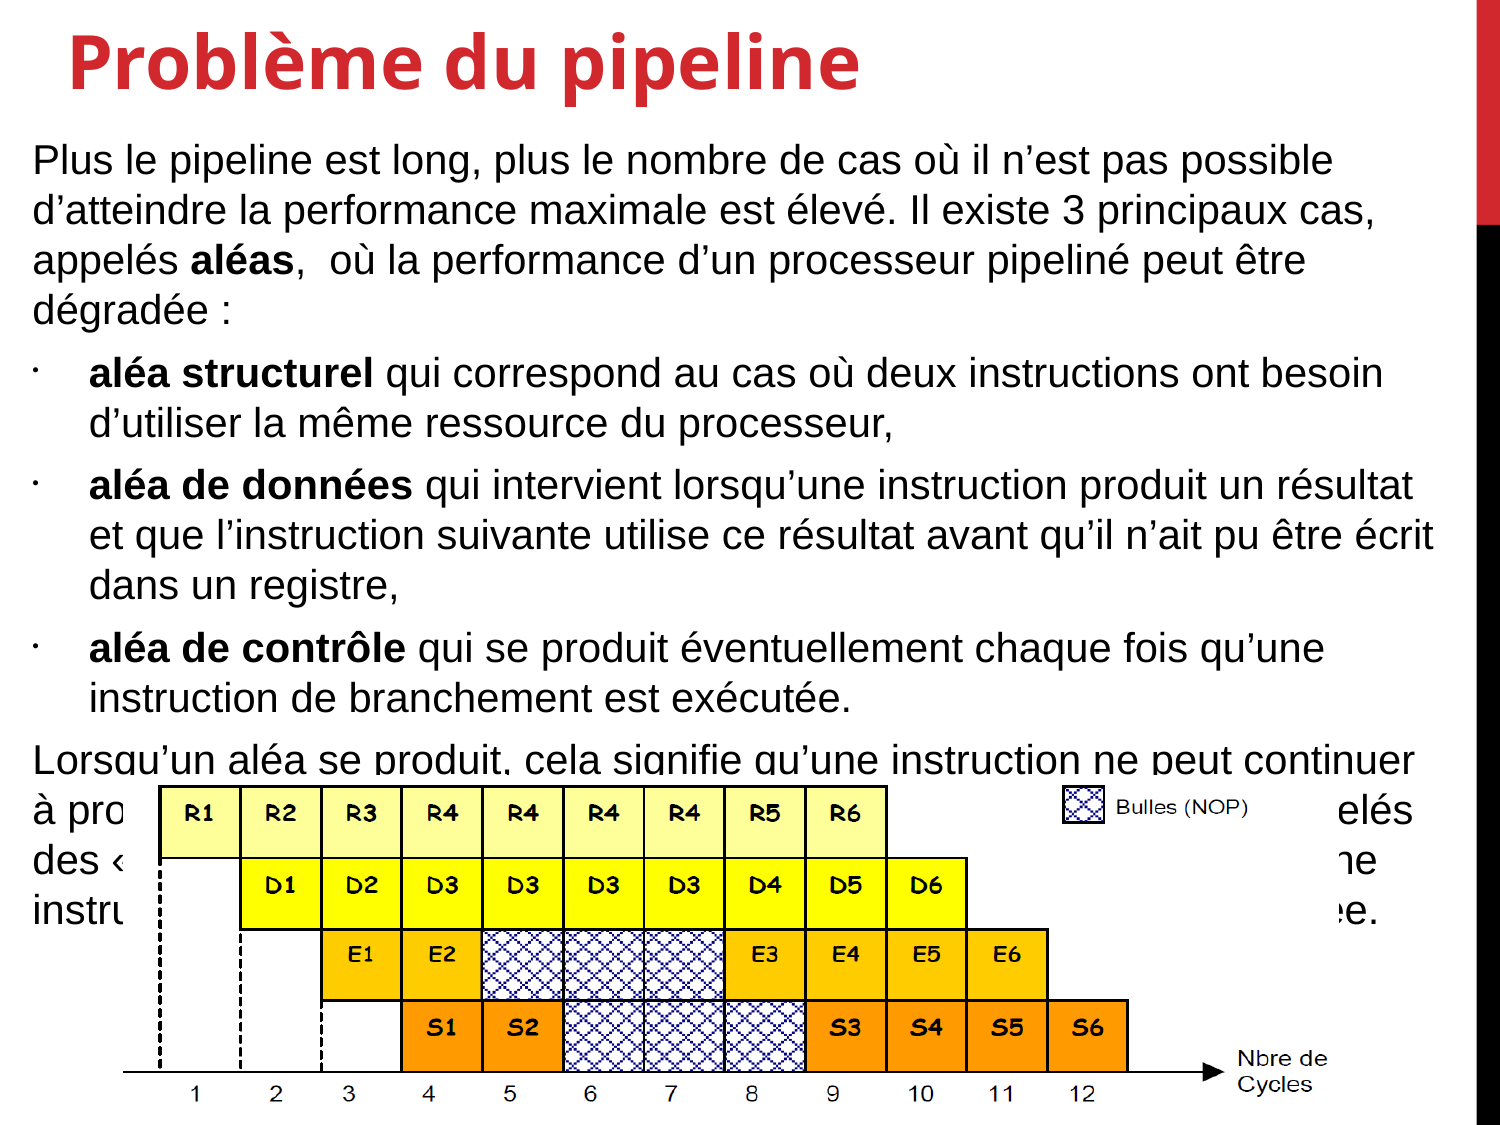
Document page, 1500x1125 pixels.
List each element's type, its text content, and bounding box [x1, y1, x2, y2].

picture [123, 775, 1339, 1114]
title Problème du pipeline [51, 7, 1412, 125]
list Plus le pipeline est long, plus le nombre de cas où il n’est pas possible d’atteindre la performance maximale est élevé. Il existe 3 principaux cas, appelés aléas, où la performance d’un processeur pipeliné peut être dégradée : aléa structurel qui correspond au cas où deux instructions ont besoin d’utiliser la même ressource du processeur, aléa de données qui intervient lorsqu’une instruction produit un résultat et que l’instruction suivante utilise ce résultat avant qu’il n’ait pu être écrit dans un registre, aléa de contrôle qui se produit éventuellement chaque fois qu’une instruction de branchement est exécutée. Lorsqu’un aléa se produit, cela signifie qu’une instruction ne peut continuer à progresser dans le pipeline. Les étages vacants du pipeline sont appelés des « bulles » de pipeline, en pratique une bulle correspond en fait à une instruction NOP (No OPeration) émise à la place de l’instruction bloquée. [17, 125, 1459, 776]
